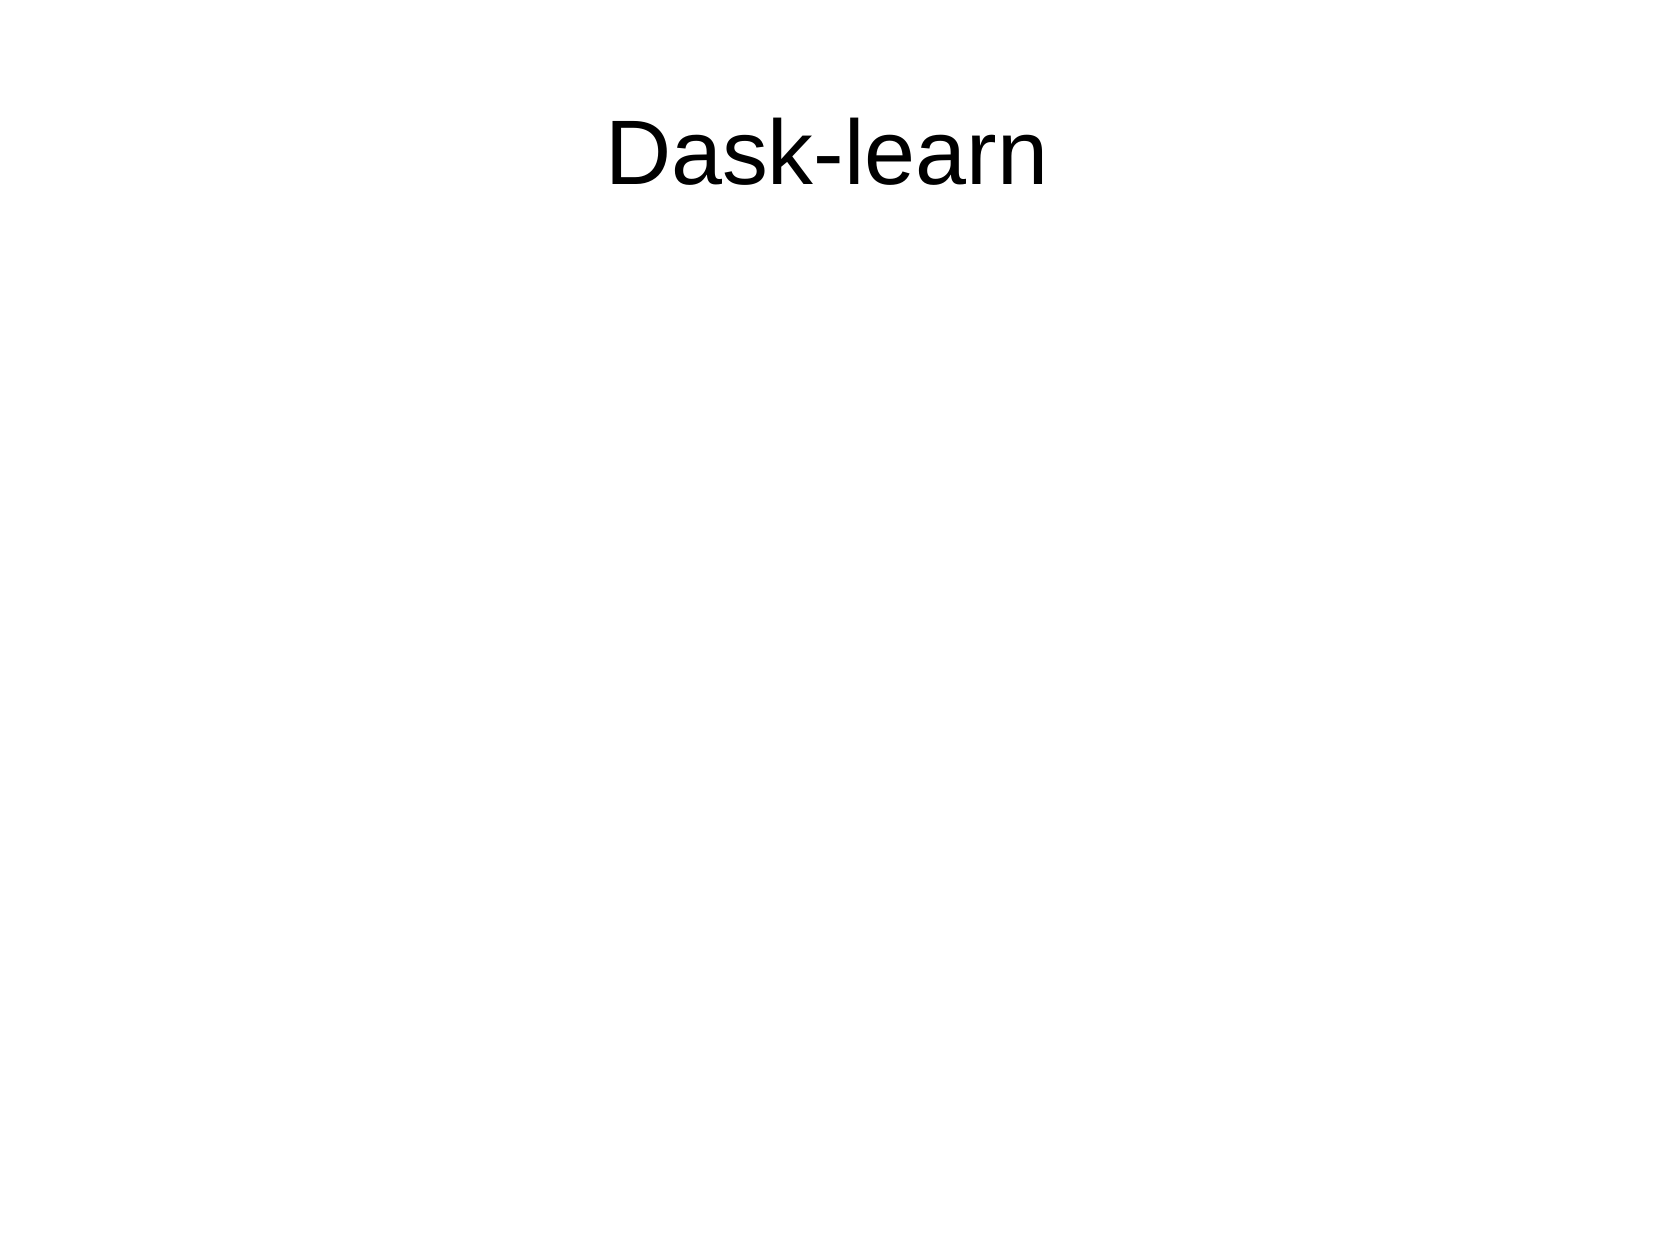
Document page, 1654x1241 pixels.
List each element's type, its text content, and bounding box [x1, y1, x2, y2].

title Dask-learn [82, 49, 1571, 257]
